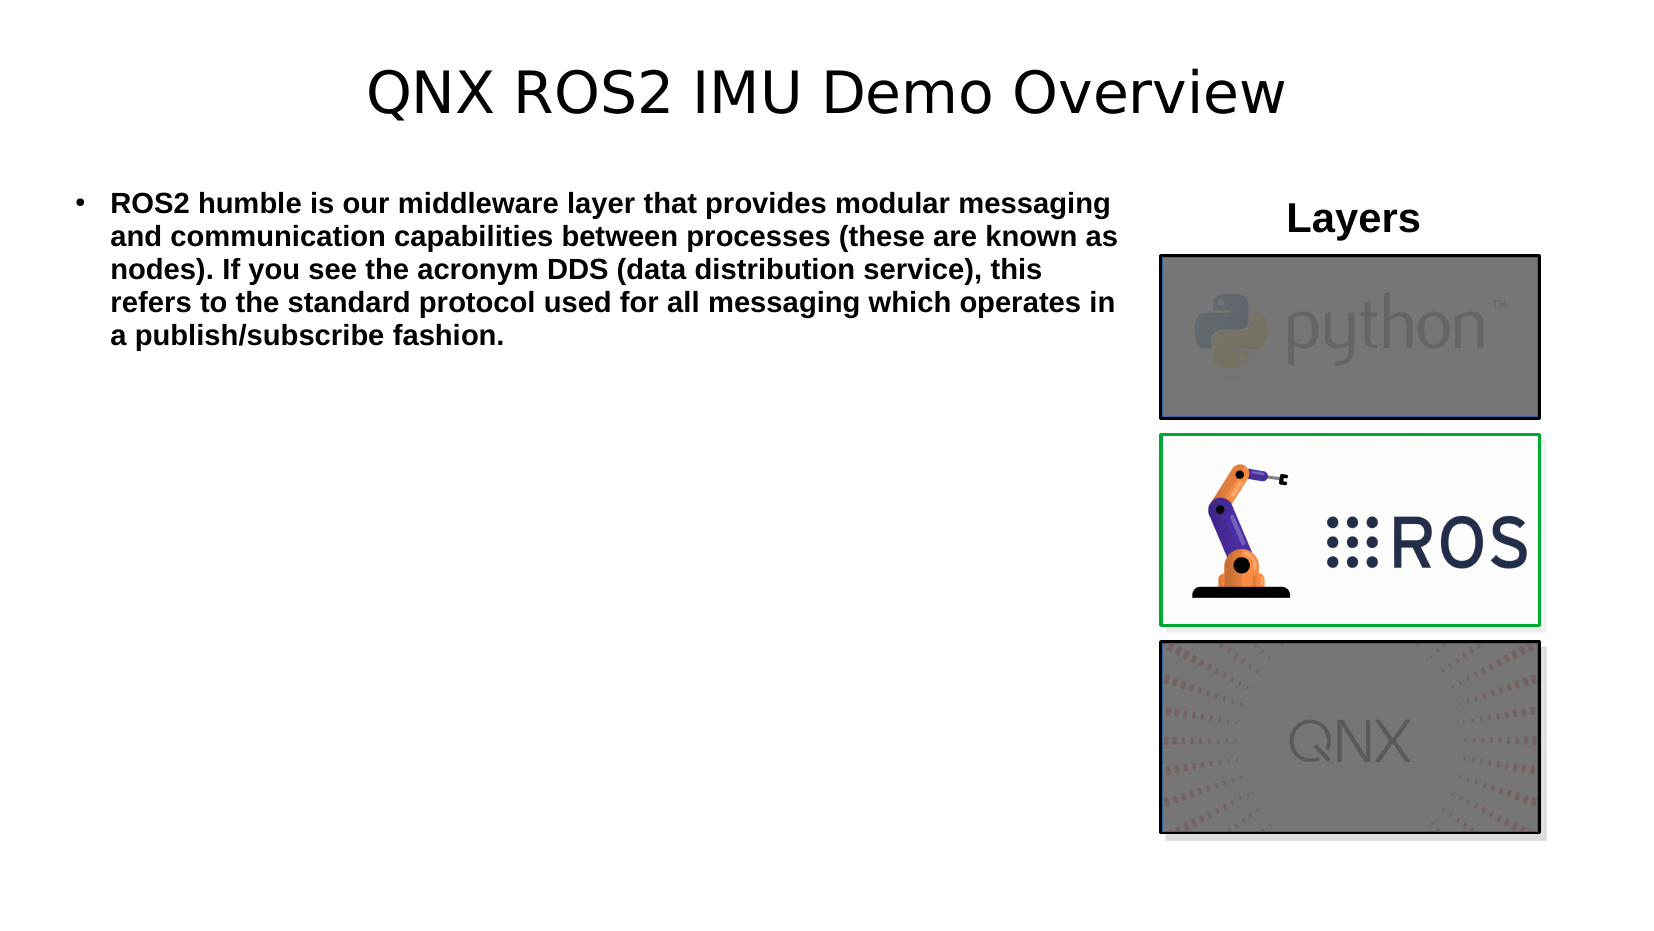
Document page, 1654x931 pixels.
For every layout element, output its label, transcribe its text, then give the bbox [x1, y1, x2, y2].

text_box Layers [1241, 187, 1467, 249]
text_box ROS2 humble is our middleware layer that provides modular messaging and communication capabilities between processes (these are known as nodes). If you see the acronym DDS (data distribution service), this refers to the standard protocol used for all messaging which operates in a publish/subscribe fashion. [75, 187, 1126, 863]
picture [1162, 436, 1538, 624]
text_box [1162, 257, 1538, 417]
text_box [1162, 643, 1538, 832]
title QNX ROS2 IMU Demo Overview [82, 37, 1571, 151]
